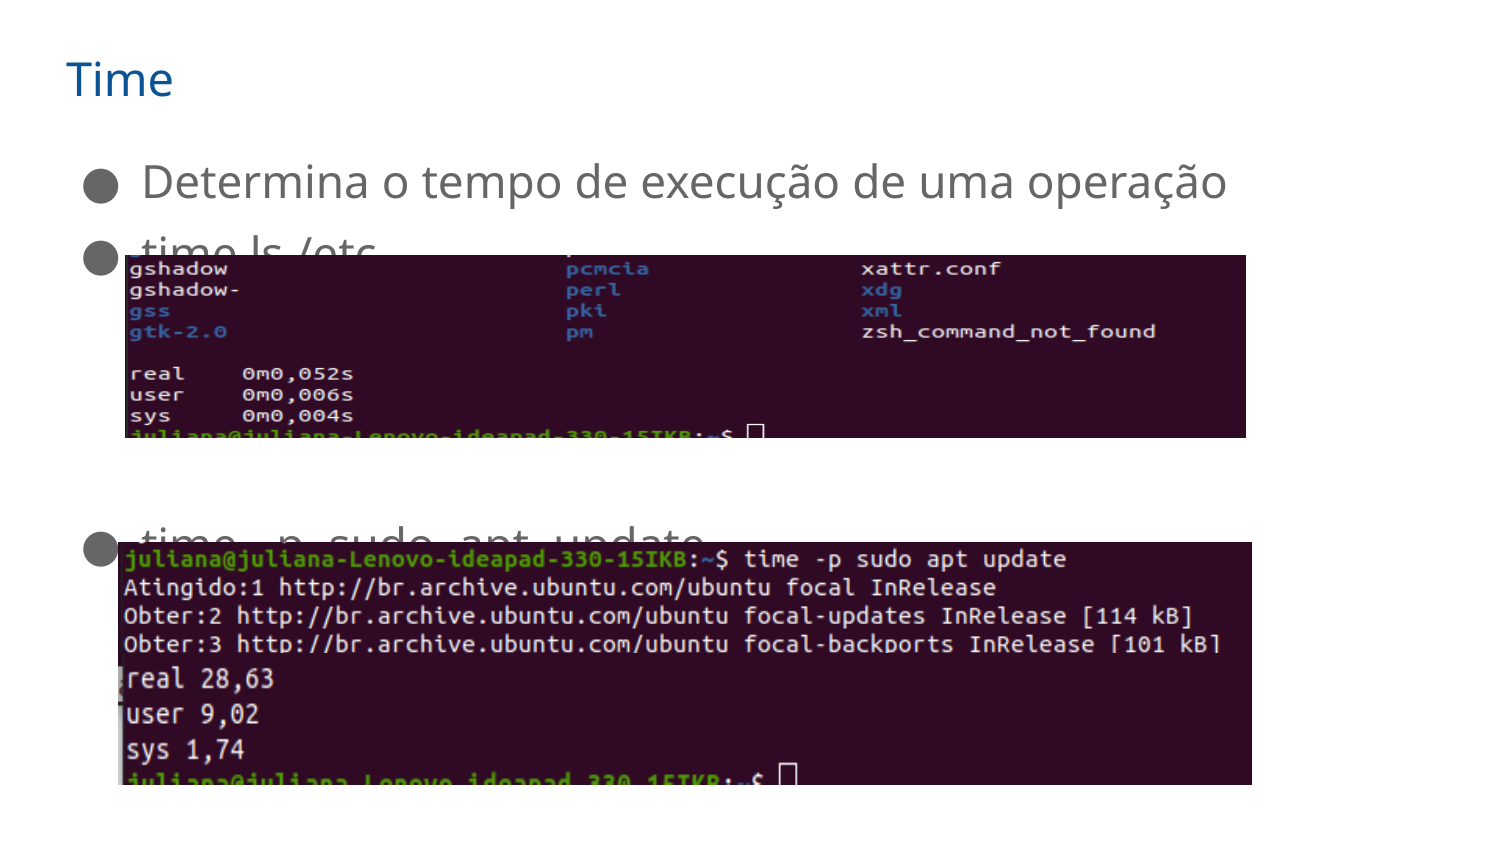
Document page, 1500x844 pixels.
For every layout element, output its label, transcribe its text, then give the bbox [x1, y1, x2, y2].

list Determina o tempo de execução de uma operação time ls /etc time -p sudo apt update [51, 125, 1449, 766]
title Time [51, 31, 1449, 125]
picture [125, 255, 1246, 438]
picture [118, 542, 1252, 785]
